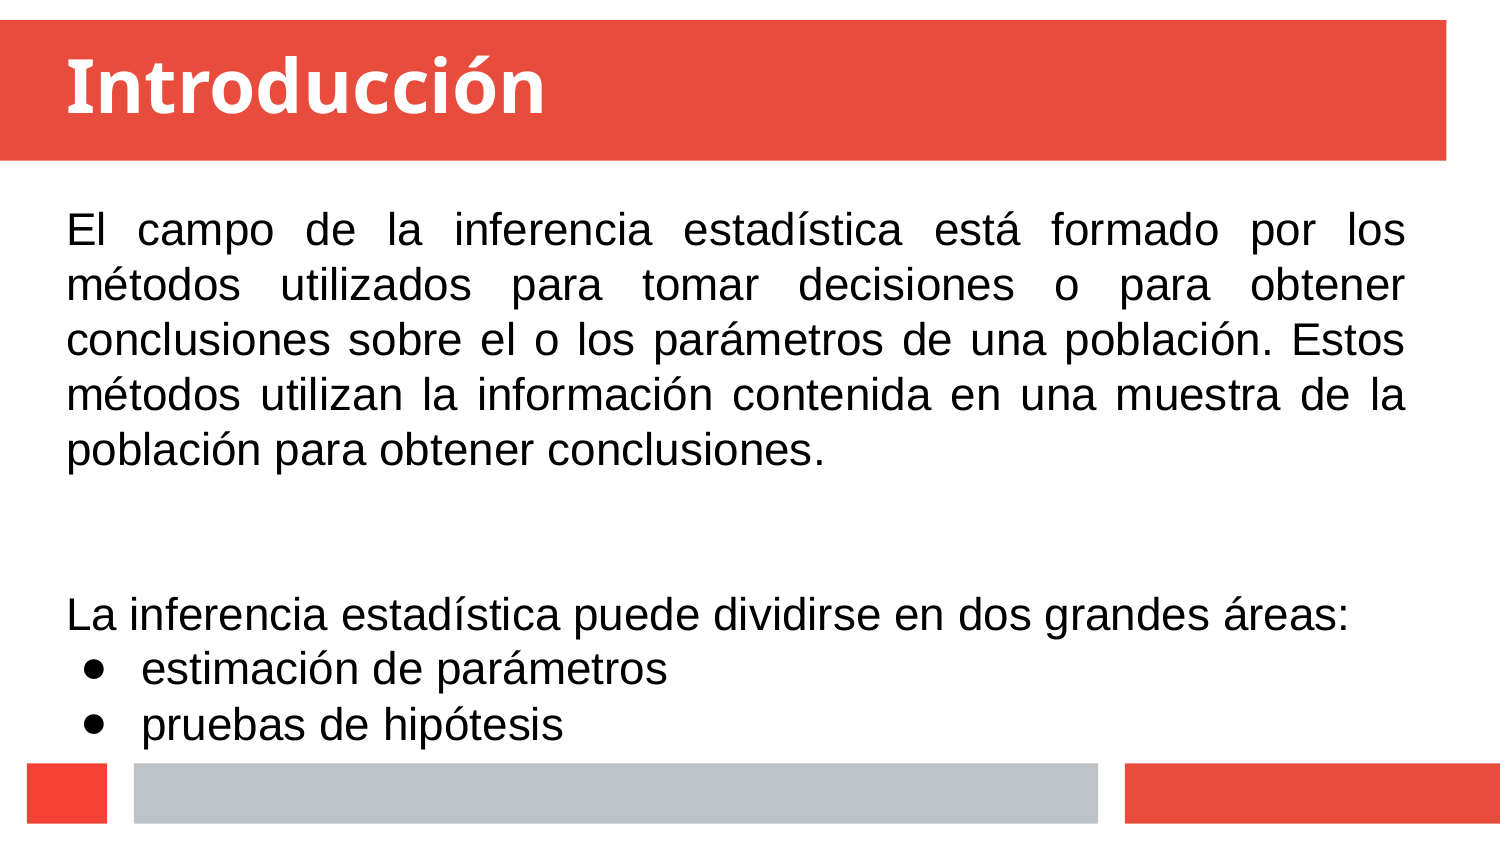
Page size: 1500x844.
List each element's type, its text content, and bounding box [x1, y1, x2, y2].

title Introducción [53, 40, 1447, 141]
subtitle El campo de la inferencia estadística está formado por los métodos utilizados para tomar decisiones o para obtener conclusiones sobre el o los parámetros de una población. Estos métodos utilizan la información contenida en una muestra de la población para obtener conclusiones. La inferencia estadística puede dividirse en dos grandes áreas: estimación de parámetros pruebas de hipótesis [53, 186, 1420, 710]
